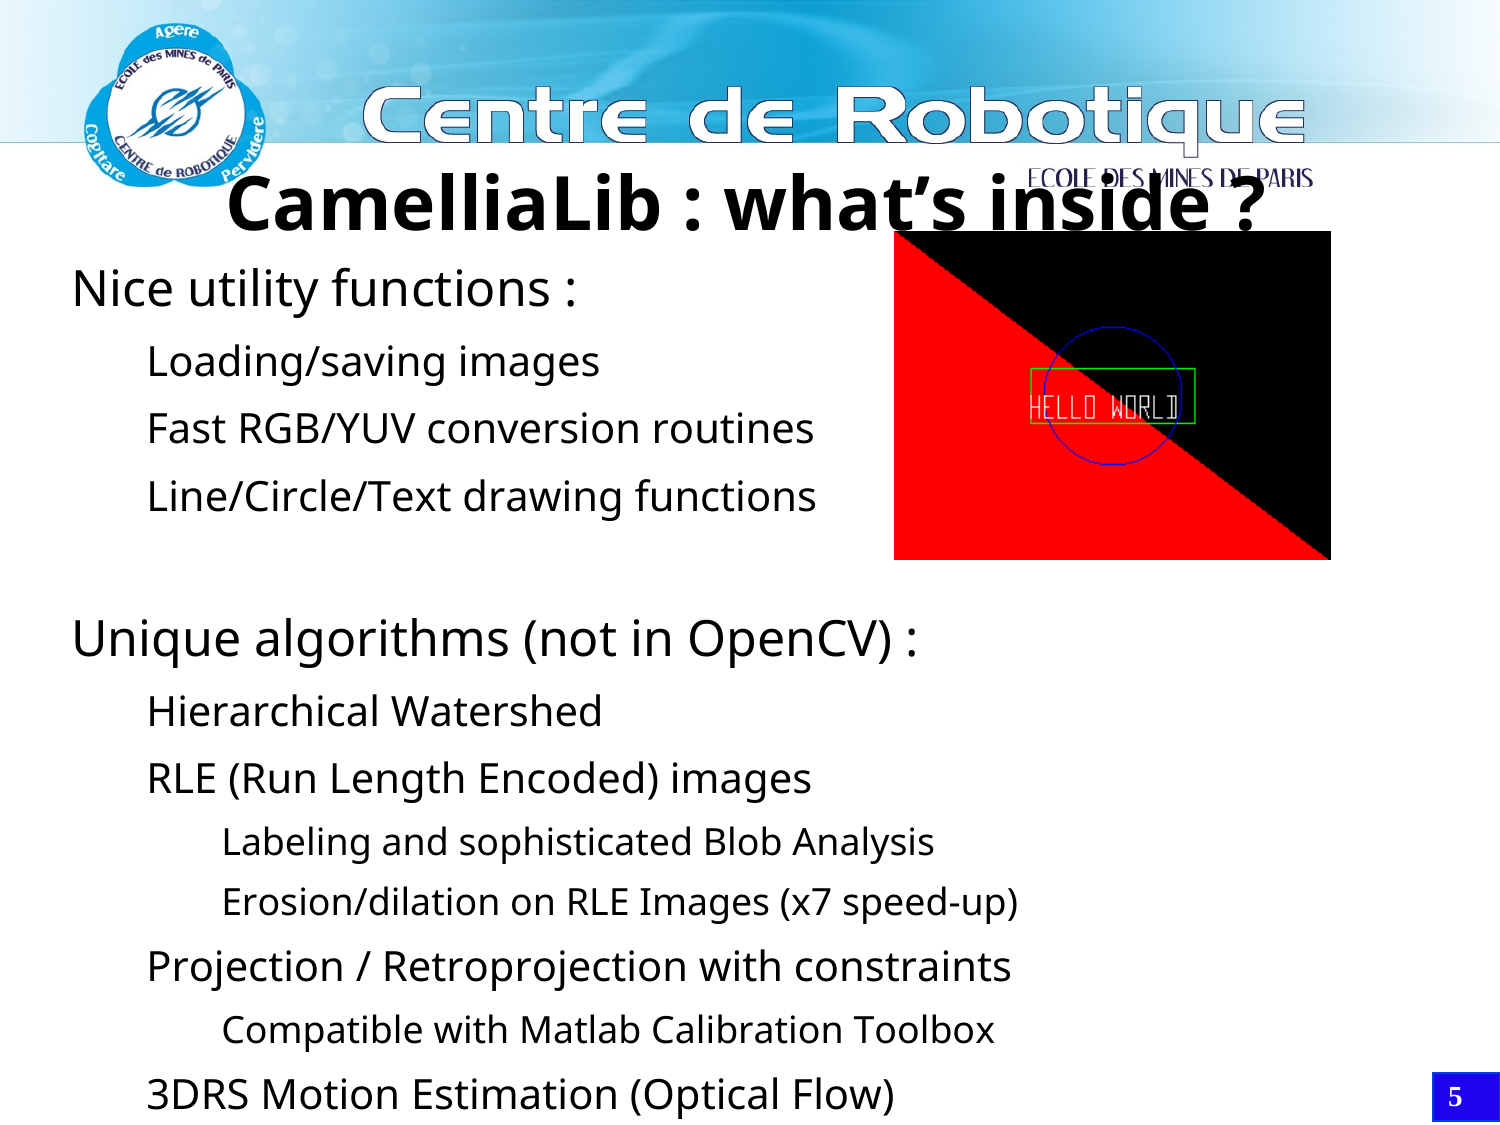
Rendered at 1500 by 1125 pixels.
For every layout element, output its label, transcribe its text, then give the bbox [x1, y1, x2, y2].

picture [0, 0, 1500, 1125]
list Nice utility functions : Loading/saving images Fast RGB/YUV conversion routines Line/Circle/Text drawing functions Unique algorithms (not in OpenCV) : Hierarchical Watershed RLE (Run Length Encoded) images Labeling and sophisticated Blob Analysis Erosion/dilation on RLE Images (x7 speed-up) Projection / Retroprojection with constraints Compatible with Matlab Calibration Toolbox 3DRS Motion Estimation (Optical Flow) Very fast. MMX optimized. [56, 245, 1388, 1125]
title CamelliaLib : what’s inside ? [108, 142, 1384, 245]
picture [894, 231, 1331, 560]
